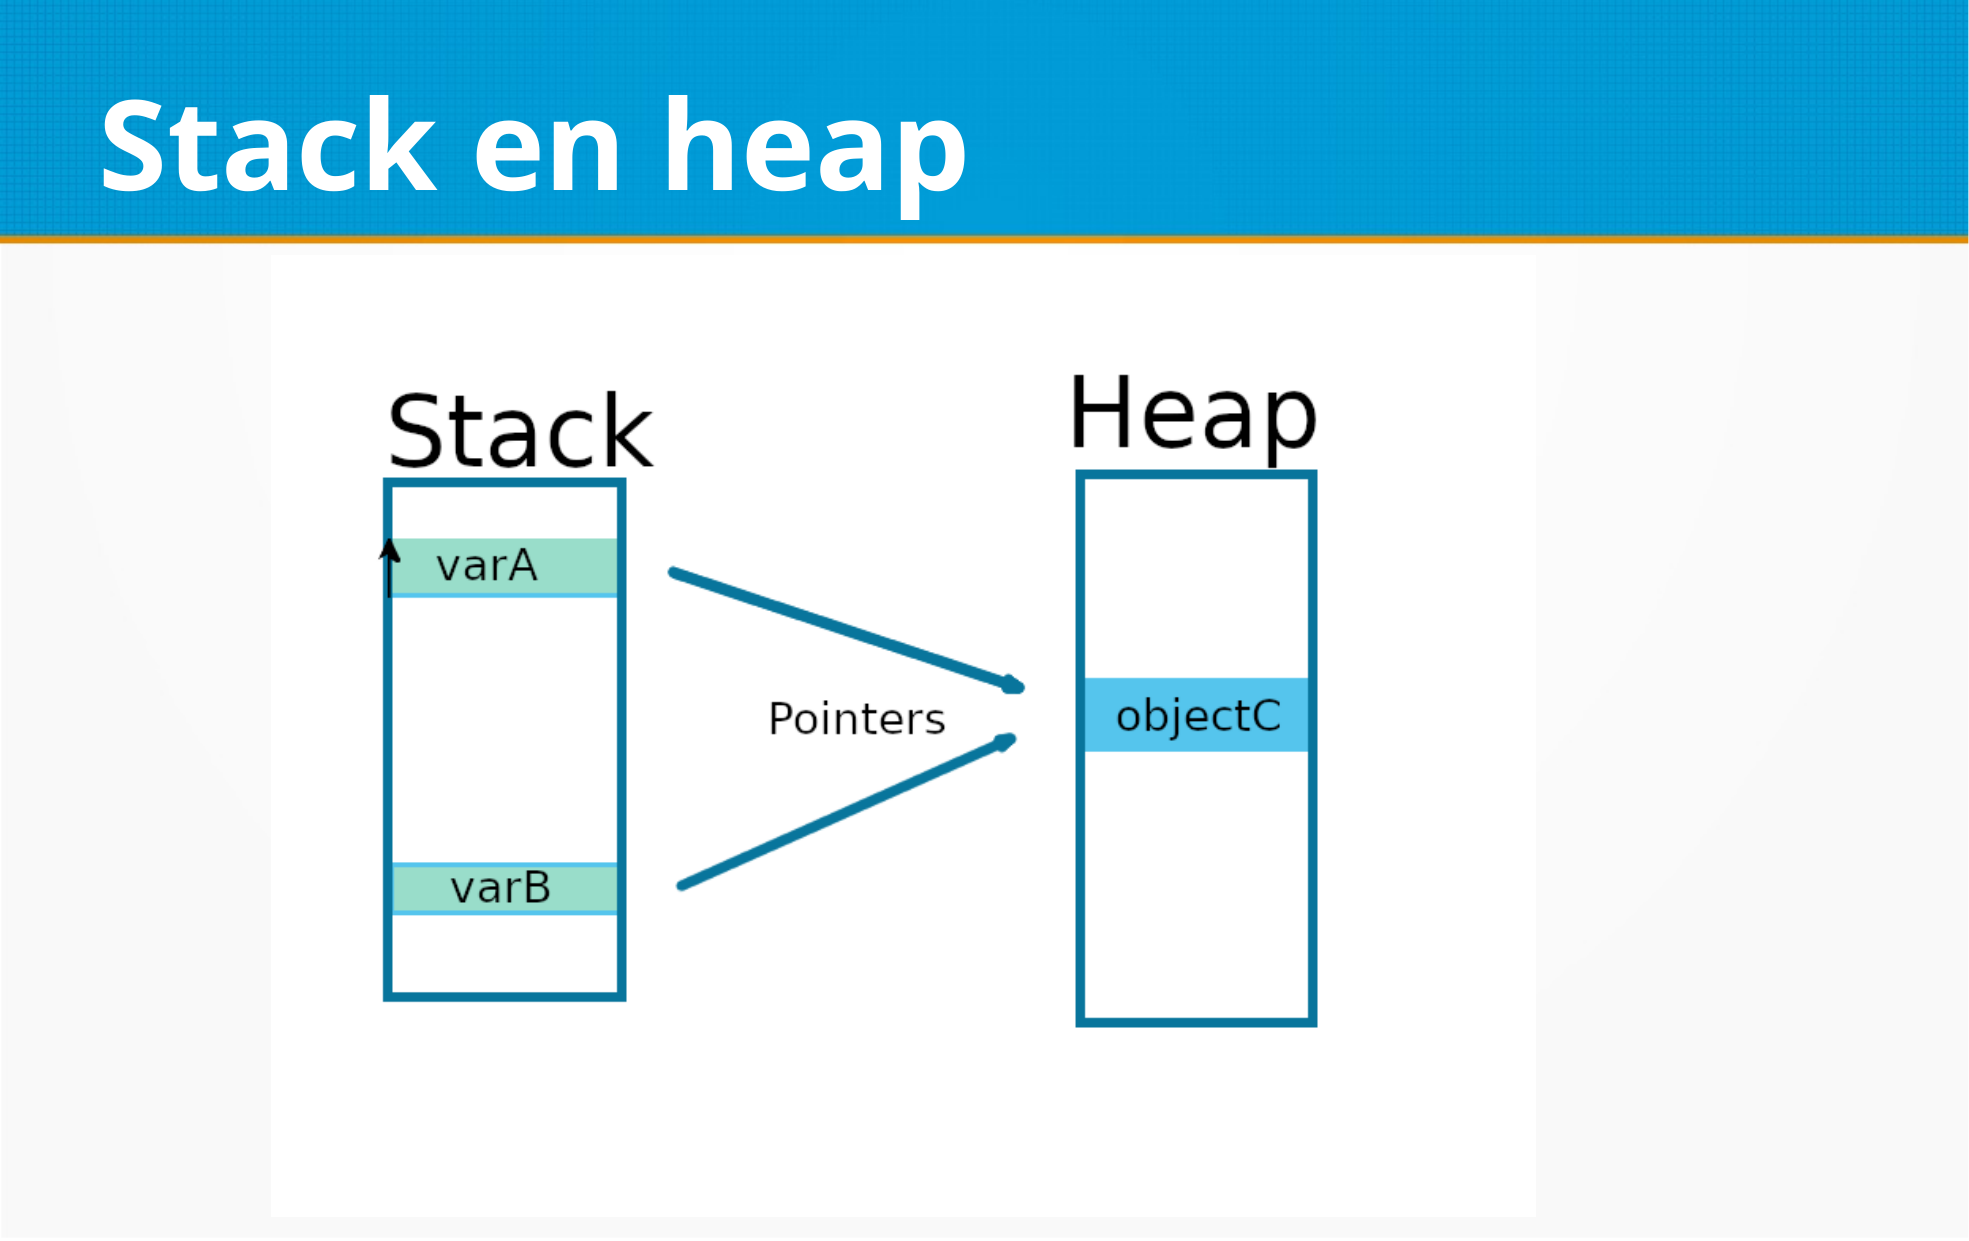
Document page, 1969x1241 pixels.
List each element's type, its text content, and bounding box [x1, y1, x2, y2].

picture [0, 233, 1969, 1241]
title Stack en heap [98, 19, 1870, 227]
